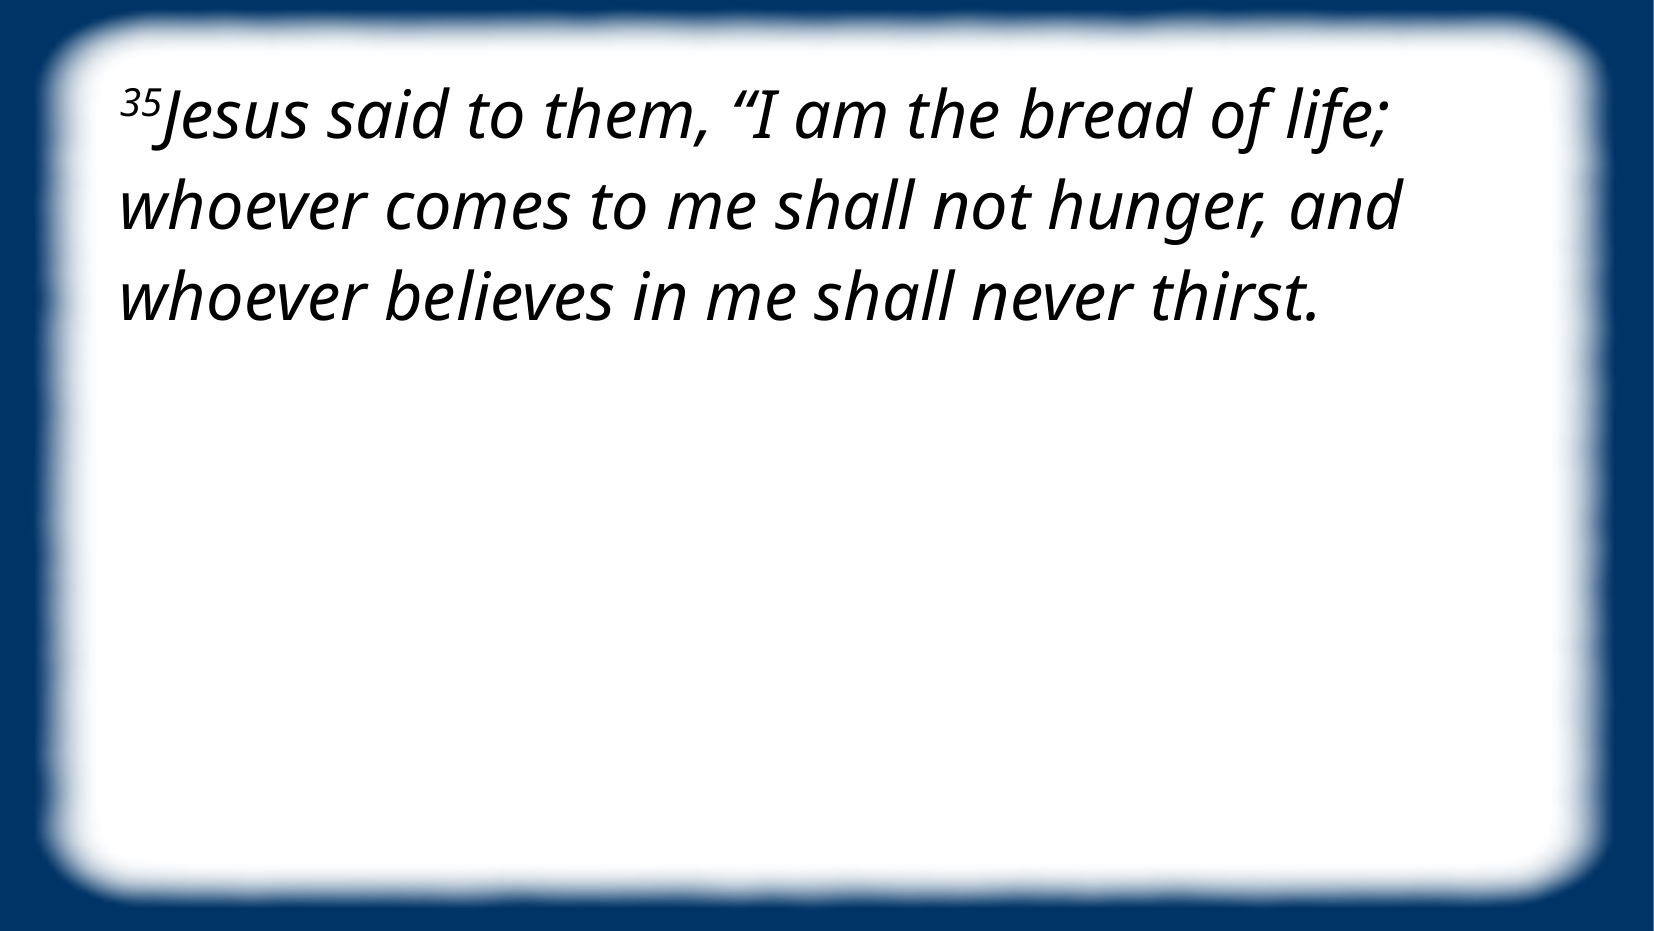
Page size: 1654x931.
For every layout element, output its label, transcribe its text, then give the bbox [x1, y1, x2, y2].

text_box 35Jesus said to them, “I am the bread of life; whoever comes to me shall not hunger, and whoever believes in me shall never thirst. [105, 60, 1546, 361]
picture [0, 0, 1654, 931]
